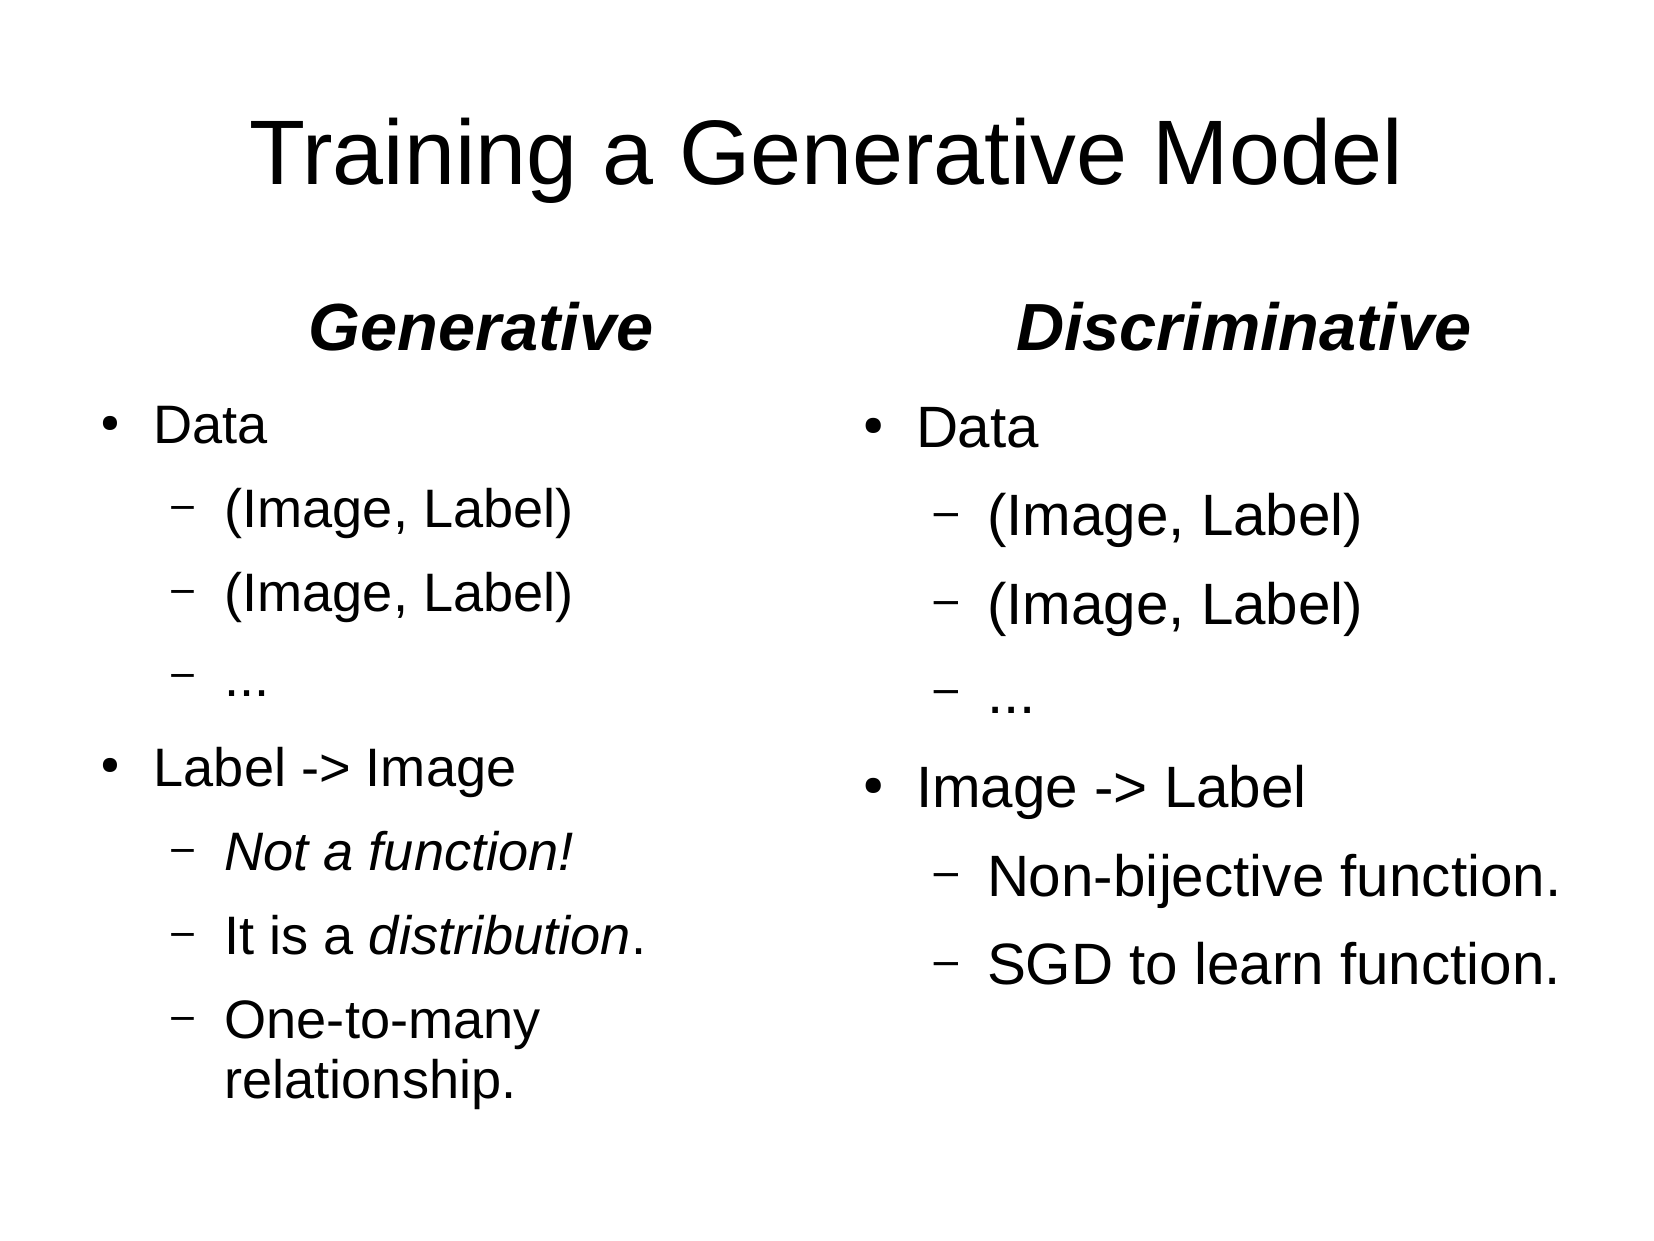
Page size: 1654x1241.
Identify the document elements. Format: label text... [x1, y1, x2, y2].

list Generative Data (Image, Label) (Image, Label) ... Label -> Image Not a function! It is a distribution. One-to-many relationship. [82, 290, 809, 1201]
title Training a Generative Model [82, 49, 1571, 257]
list Discriminative Data (Image, Label) (Image, Label) ... Image -> Label Non-bijective function. SGD to learn function. [845, 290, 1572, 1186]
